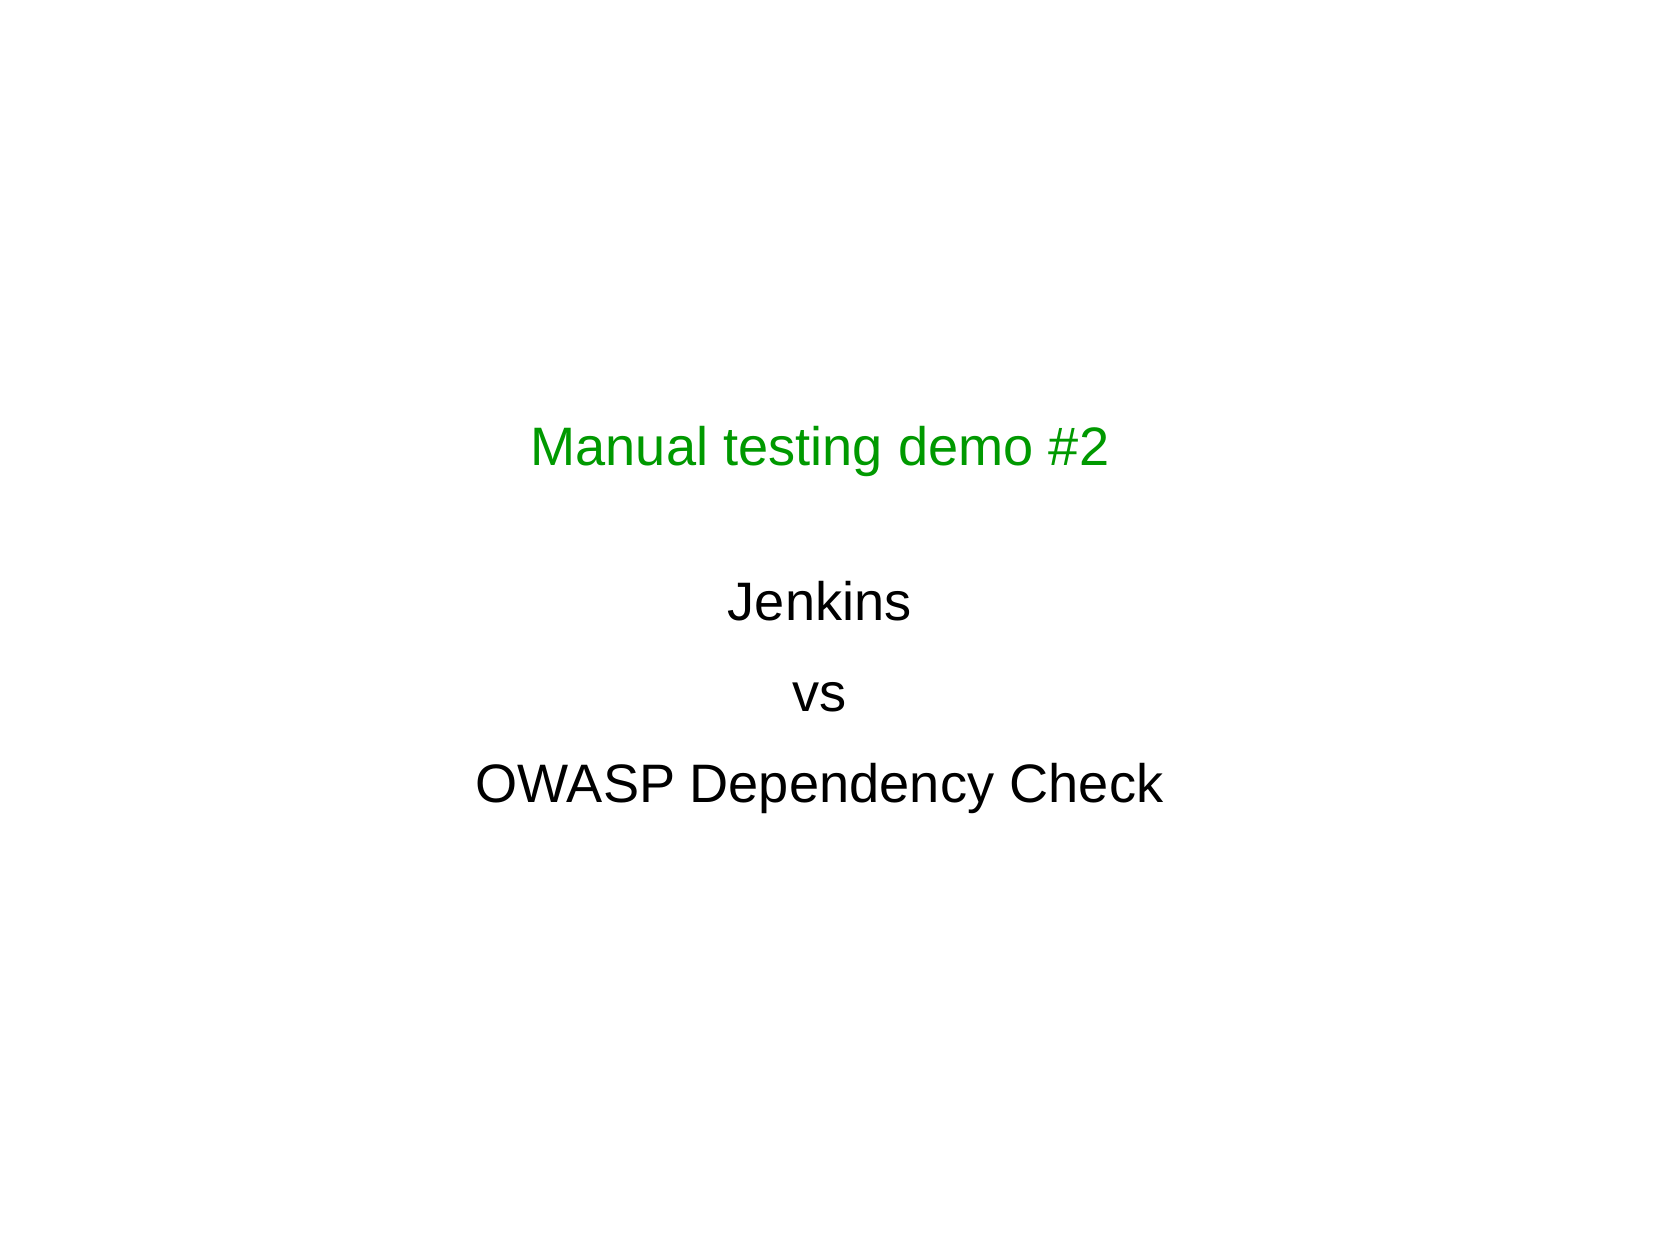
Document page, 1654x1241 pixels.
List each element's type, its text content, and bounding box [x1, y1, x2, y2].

text_box Manual testing demo #2 Jenkins vs OWASP Dependency Check [460, 408, 1193, 832]
